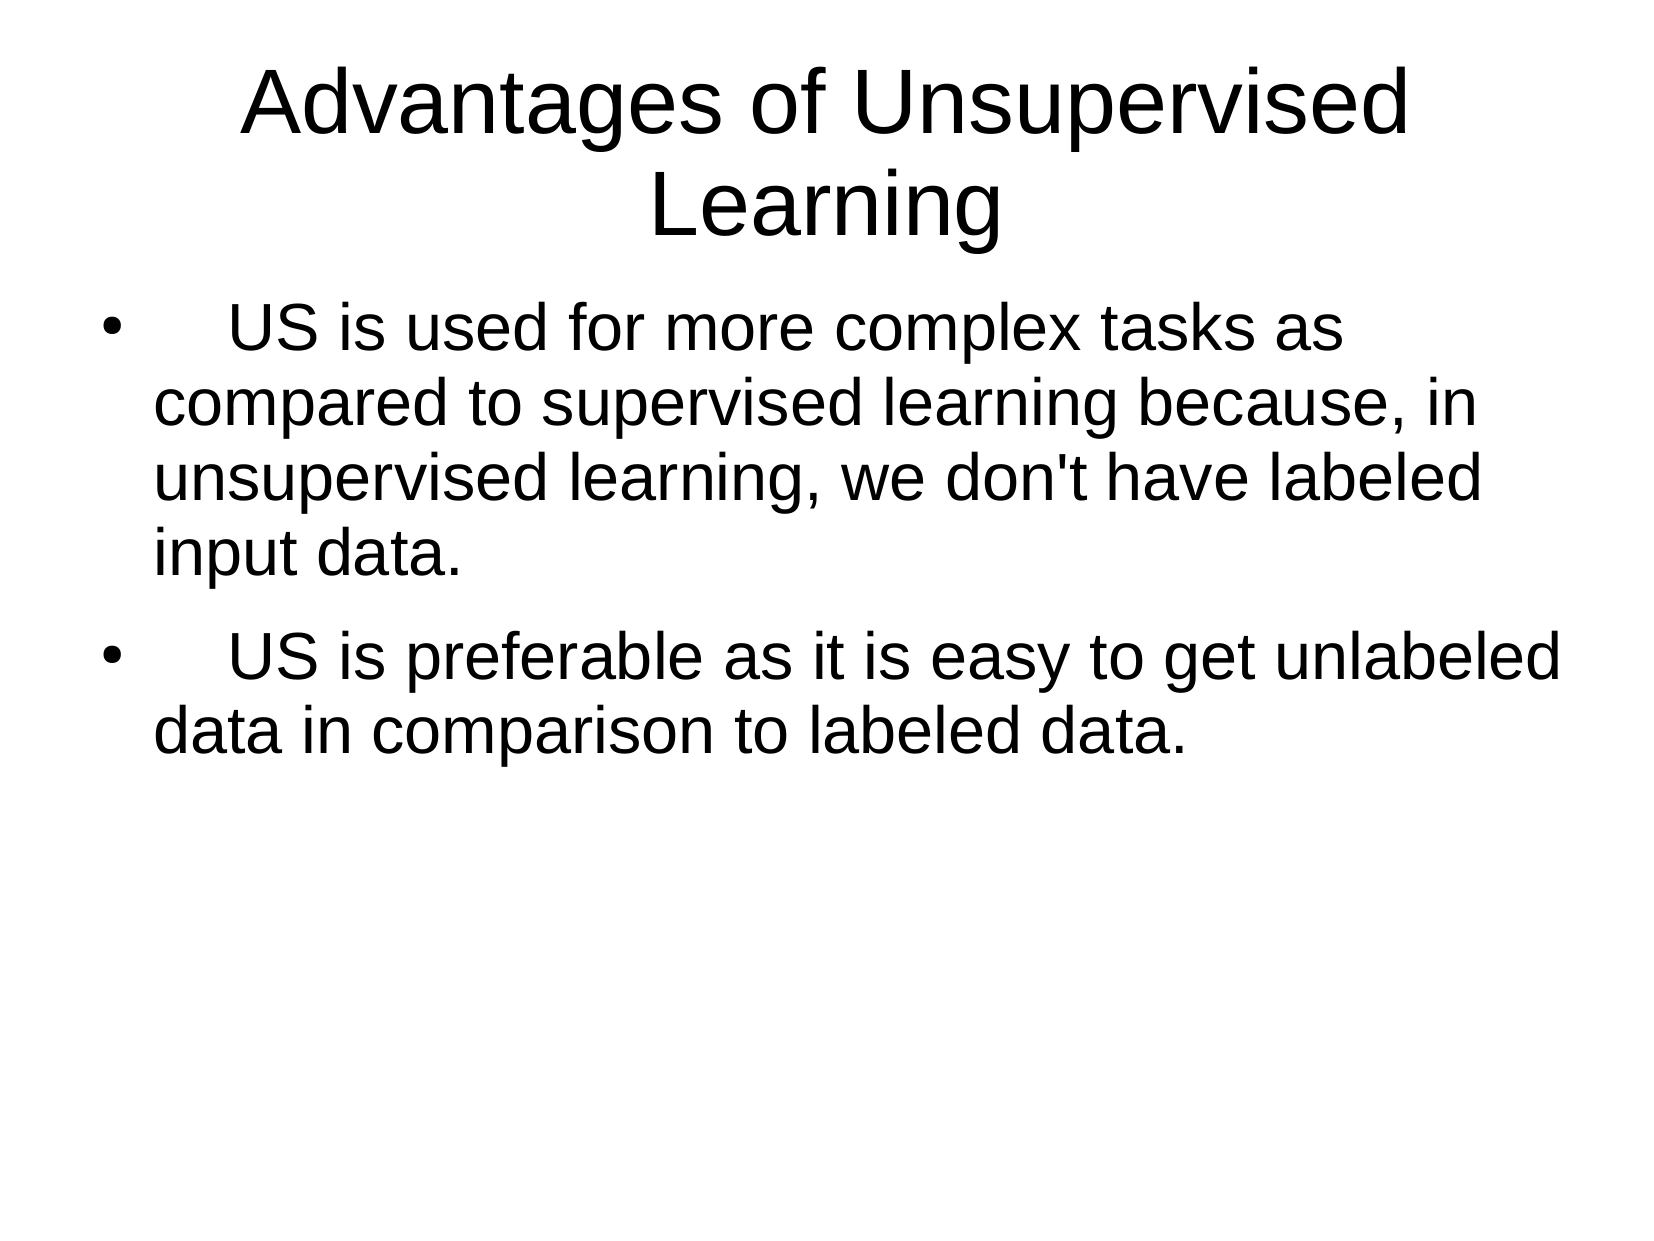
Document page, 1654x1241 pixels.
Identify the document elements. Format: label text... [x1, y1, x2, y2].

title Advantages of Unsupervised Learning [82, 49, 1571, 257]
list US is used for more complex tasks as compared to supervised learning because, in unsupervised learning, we don't have labeled input data. US is preferable as it is easy to get unlabeled data in comparison to labeled data. [82, 290, 1571, 1010]
